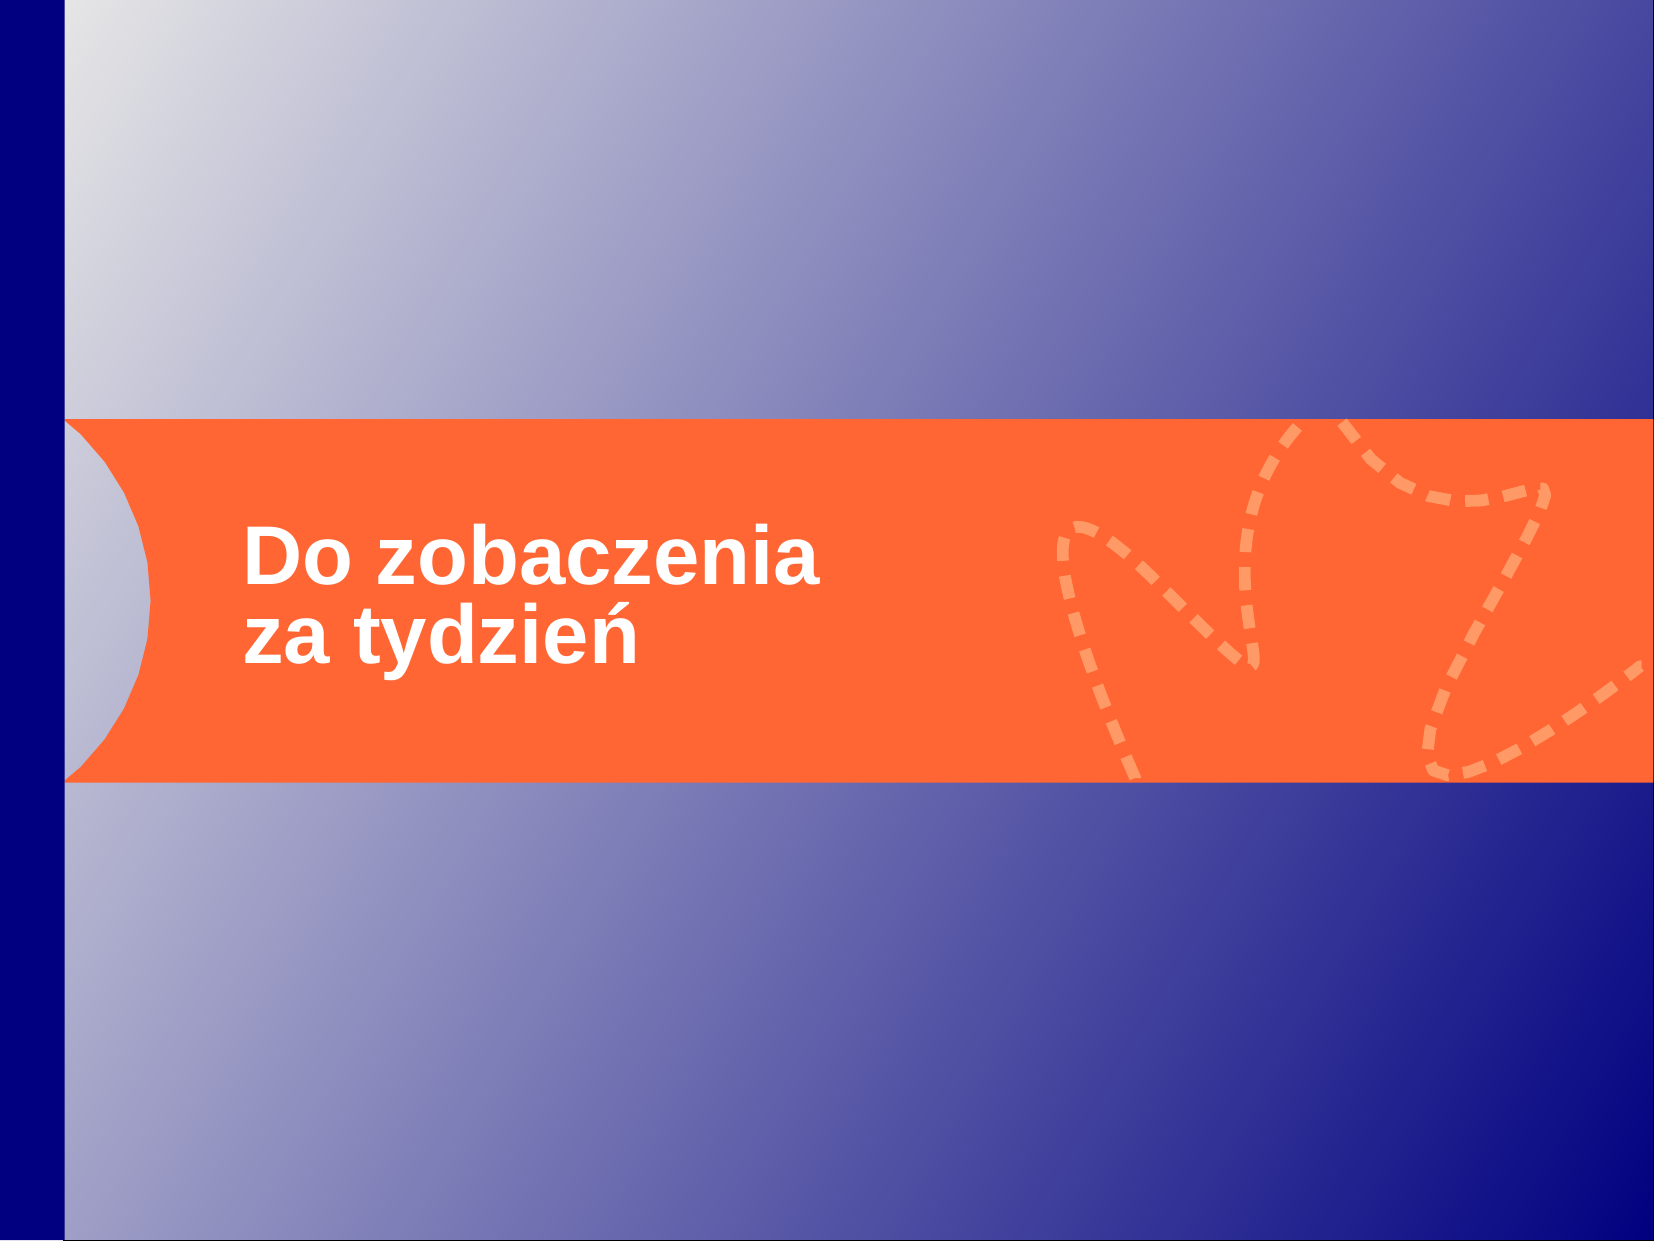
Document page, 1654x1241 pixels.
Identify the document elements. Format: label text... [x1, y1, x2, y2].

title Do zobaczenia za tydzień [242, 497, 1450, 704]
